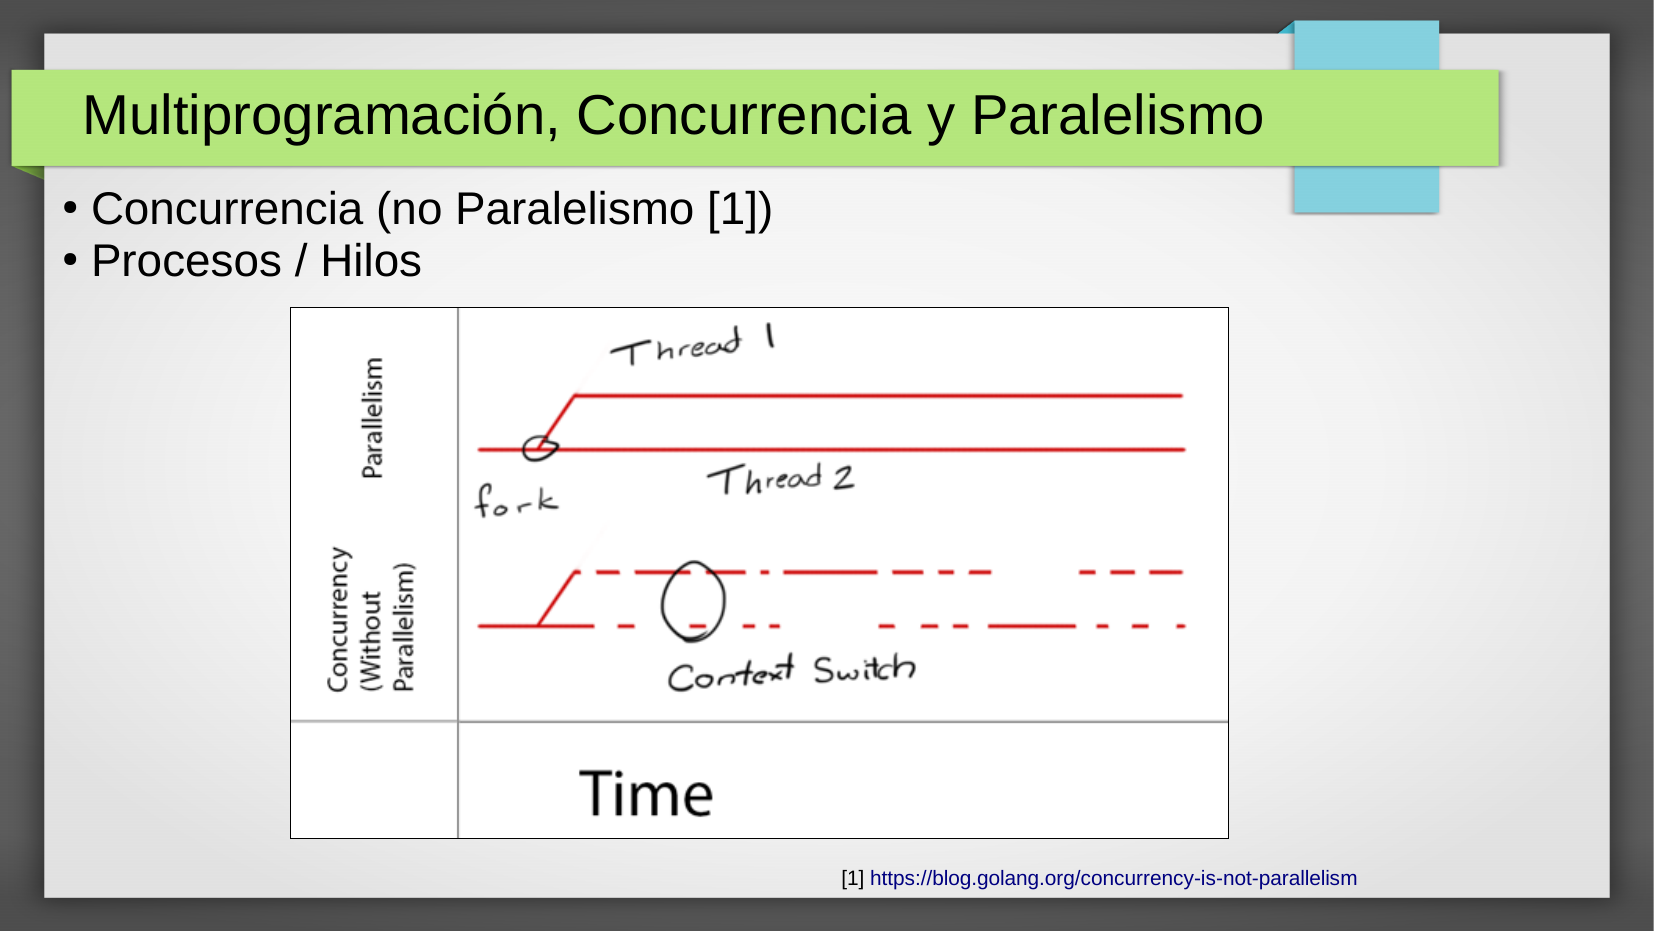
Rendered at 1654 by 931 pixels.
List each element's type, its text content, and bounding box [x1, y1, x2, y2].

subtitle Concurrencia (no Paralelismo [1]) Procesos / Hilos [62, 183, 1517, 859]
title Multiprogramación, Concurrencia y Paralelismo [82, 52, 1323, 179]
text_box [1] https://blog.golang.org/concurrency-is-not-parallelism [826, 858, 1595, 902]
picture [0, 0, 1654, 931]
